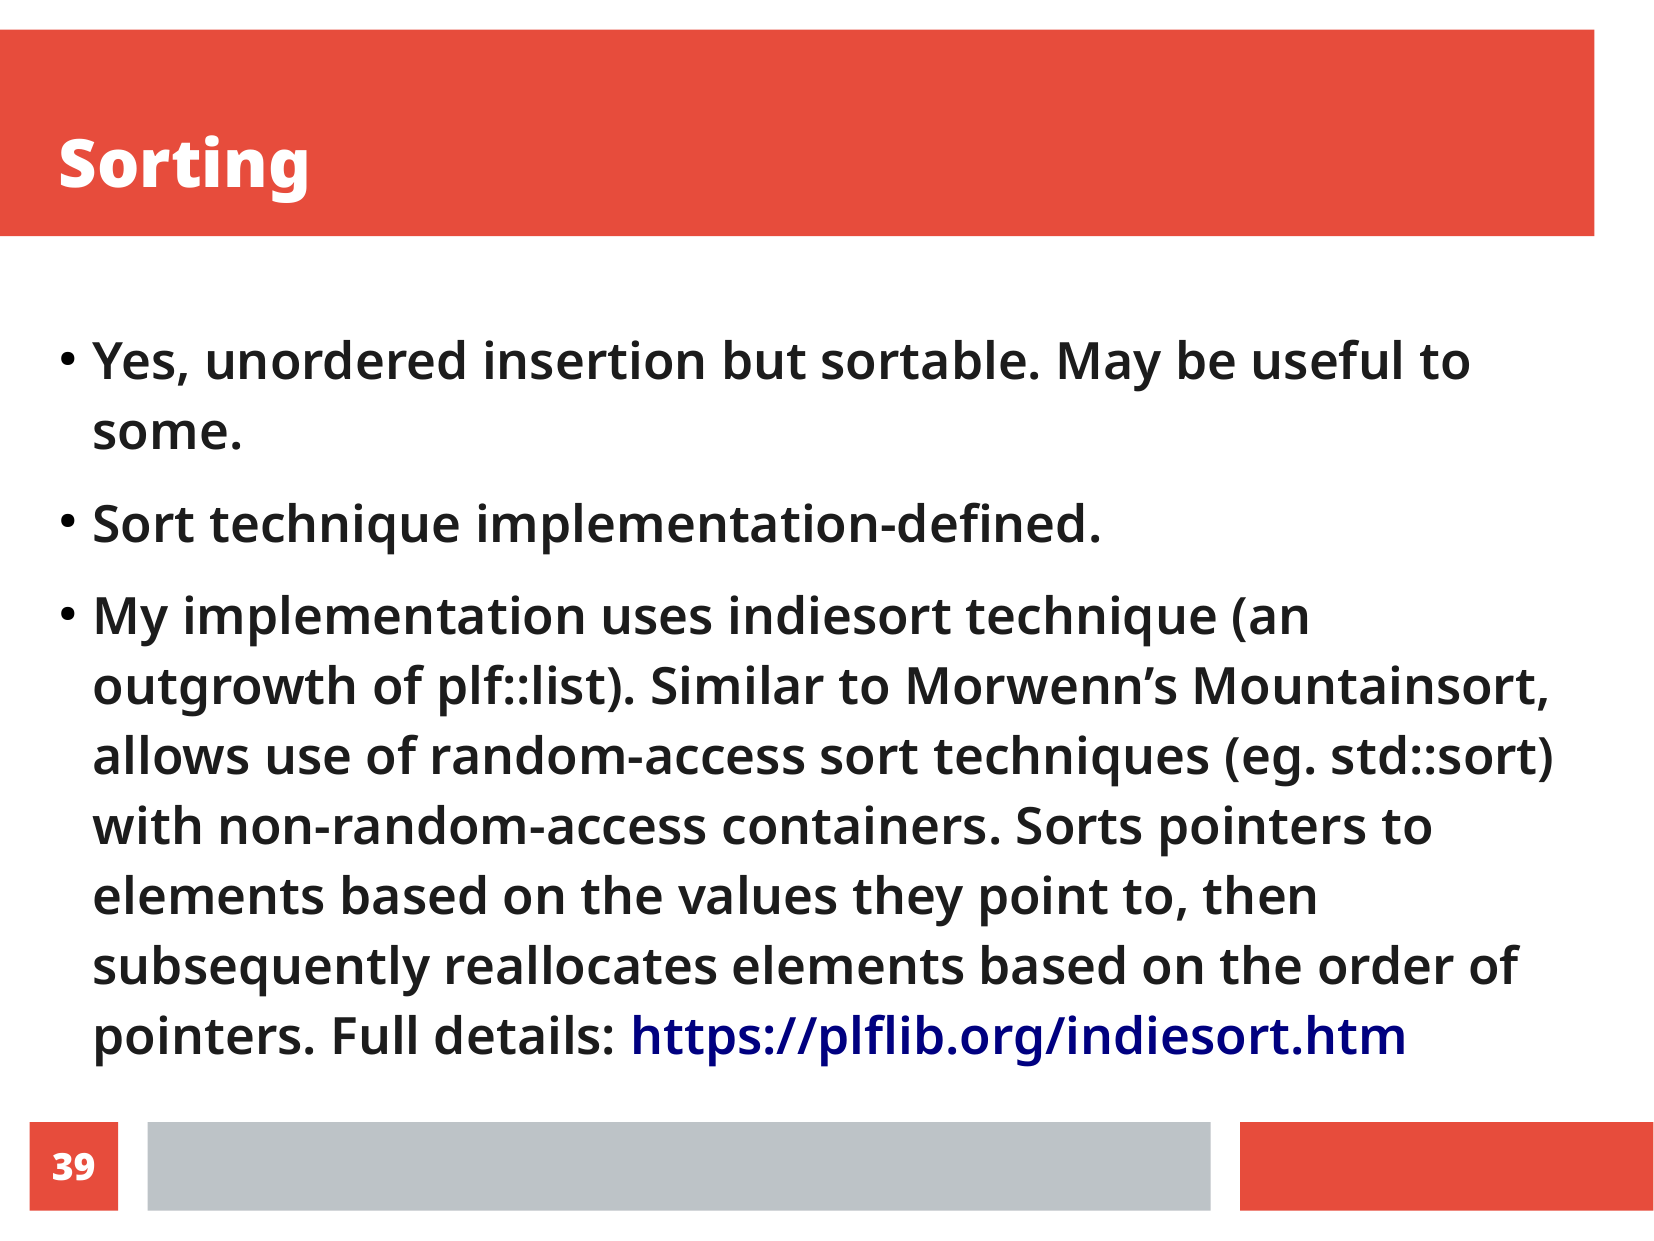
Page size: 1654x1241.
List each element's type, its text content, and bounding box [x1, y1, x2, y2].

list Yes, unordered insertion but sortable. May be useful to some. Sort technique implementation-defined. My implementation uses indiesort technique (an outgrowth of plf::list). Similar to Morwenn’s Mountainsort, allows use of random-access sort techniques (eg. std::sort) with non-random-access containers. Sorts pointers to elements based on the values they point to, then subsequently reallocates elements based on the order of pointers. Full details: https://plflib.org/indiesort.htm [59, 324, 1565, 1093]
title Sorting [59, 59, 1595, 207]
